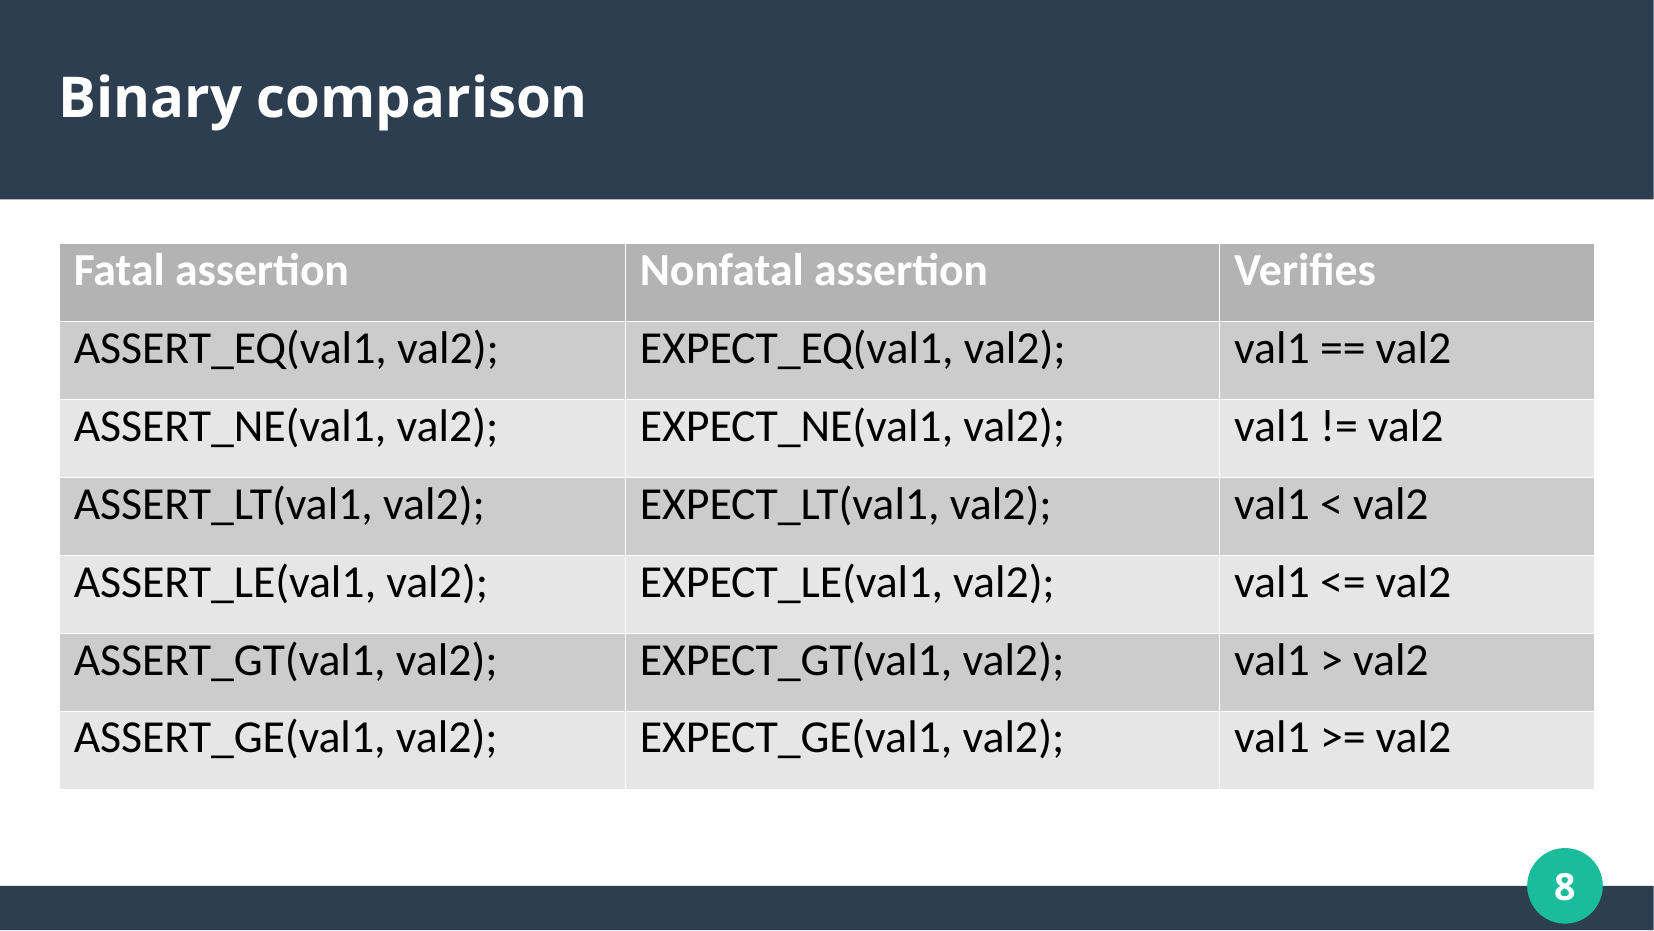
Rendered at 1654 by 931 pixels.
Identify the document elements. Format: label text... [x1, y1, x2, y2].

table_cell EXPECT_LT(val1, val2); [626, 478, 1219, 555]
table_cell val1 >= val2 [1220, 712, 1594, 789]
table_cell EXPECT_LE(val1, val2); [626, 556, 1219, 633]
table_cell EXPECT_GE(val1, val2); [626, 712, 1219, 789]
table_cell val1 > val2 [1220, 634, 1594, 711]
table_header Nonfatal assertion [626, 244, 1219, 321]
table_header Fatal assertion [60, 244, 625, 321]
table_cell ASSERT_NE(val1, val2); [60, 400, 625, 477]
table_cell val1 != val2 [1220, 400, 1594, 477]
table_header Verifies [1220, 244, 1594, 321]
table_cell ASSERT_LE(val1, val2); [60, 556, 625, 633]
table_cell ASSERT_GE(val1, val2); [60, 712, 625, 789]
table_cell EXPECT_NE(val1, val2); [626, 400, 1219, 477]
table_cell EXPECT_EQ(val1, val2); [626, 322, 1219, 399]
table_cell val1 == val2 [1220, 322, 1594, 399]
title Binary comparison [59, 37, 1595, 155]
table_cell ASSERT_GT(val1, val2); [60, 634, 625, 711]
table_cell EXPECT_GT(val1, val2); [626, 634, 1219, 711]
table_cell ASSERT_LT(val1, val2); [60, 478, 625, 555]
table_cell val1 <= val2 [1220, 556, 1594, 633]
table_cell val1 < val2 [1220, 478, 1594, 555]
table_cell ASSERT_EQ(val1, val2); [60, 322, 625, 399]
